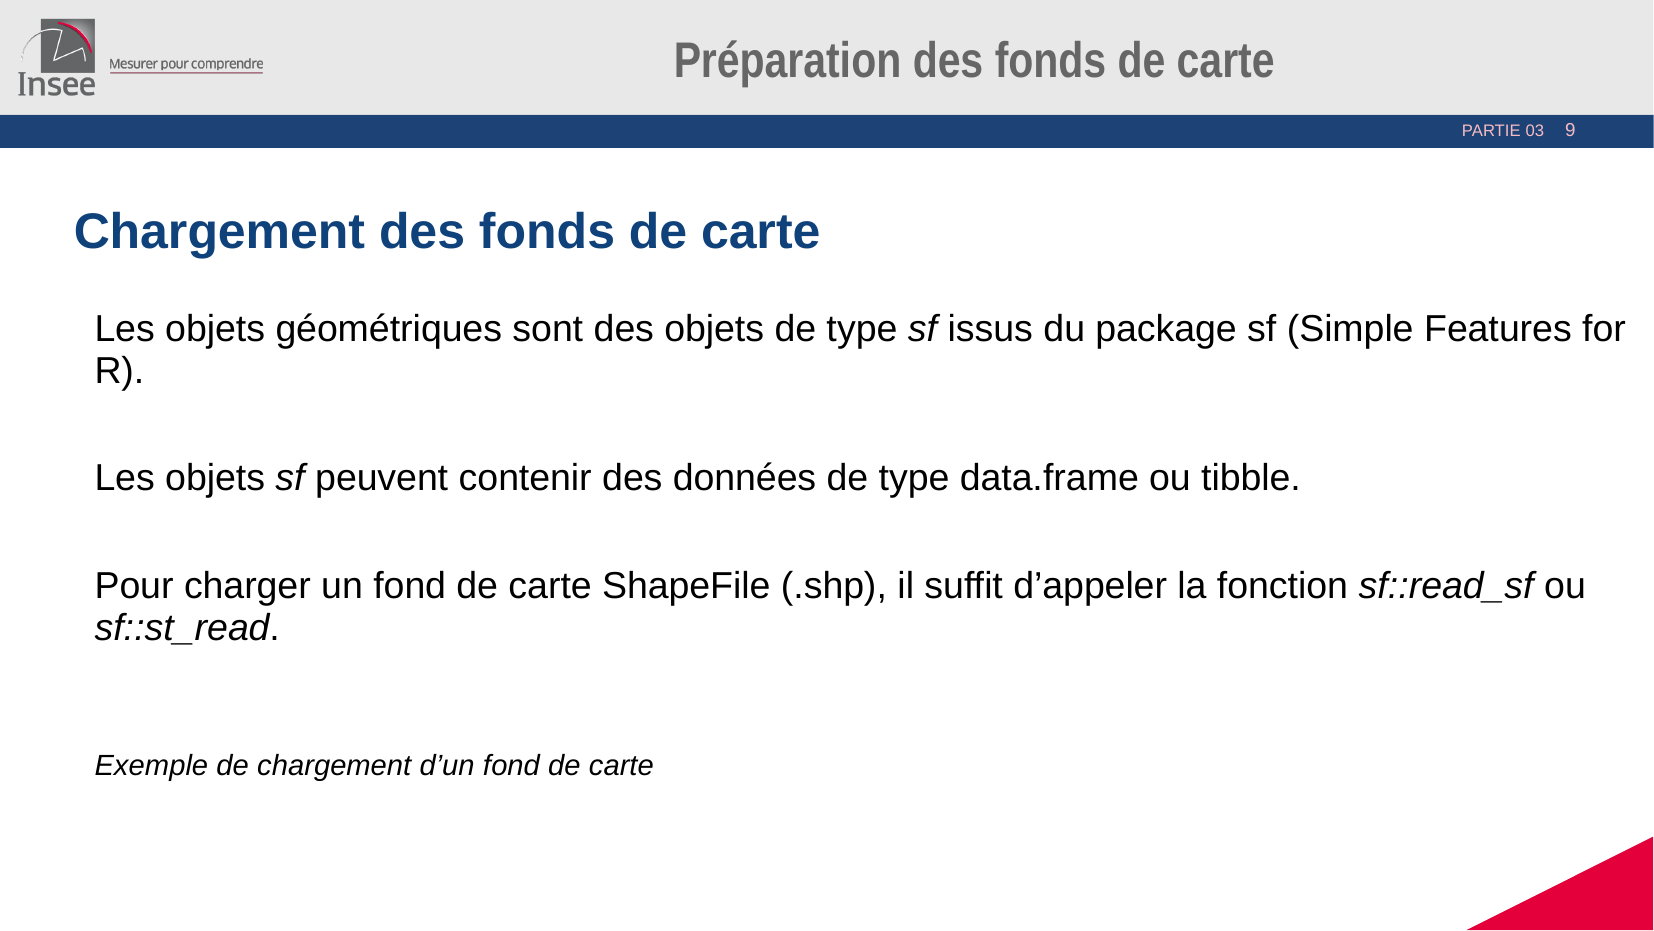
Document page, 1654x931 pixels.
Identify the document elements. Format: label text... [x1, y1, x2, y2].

text_box Chargement des fonds de carte [59, 196, 1607, 272]
text_box PARTIE 03 [1311, 114, 1560, 148]
title Préparation des fonds de carte [295, 0, 1654, 119]
picture [14, 0, 263, 99]
list Les objets géométriques sont des objets de type sf issus du package sf (Simple Features for R). Les objets sf peuvent contenir des données de type data.frame ou tibble. Pour charger un fond de carte ShapeFile (.shp), il suffit d’appeler la fonction sf::read_sf ou sf::st_read. Exemple de chargement d’un fond de carte [76, 307, 1636, 804]
